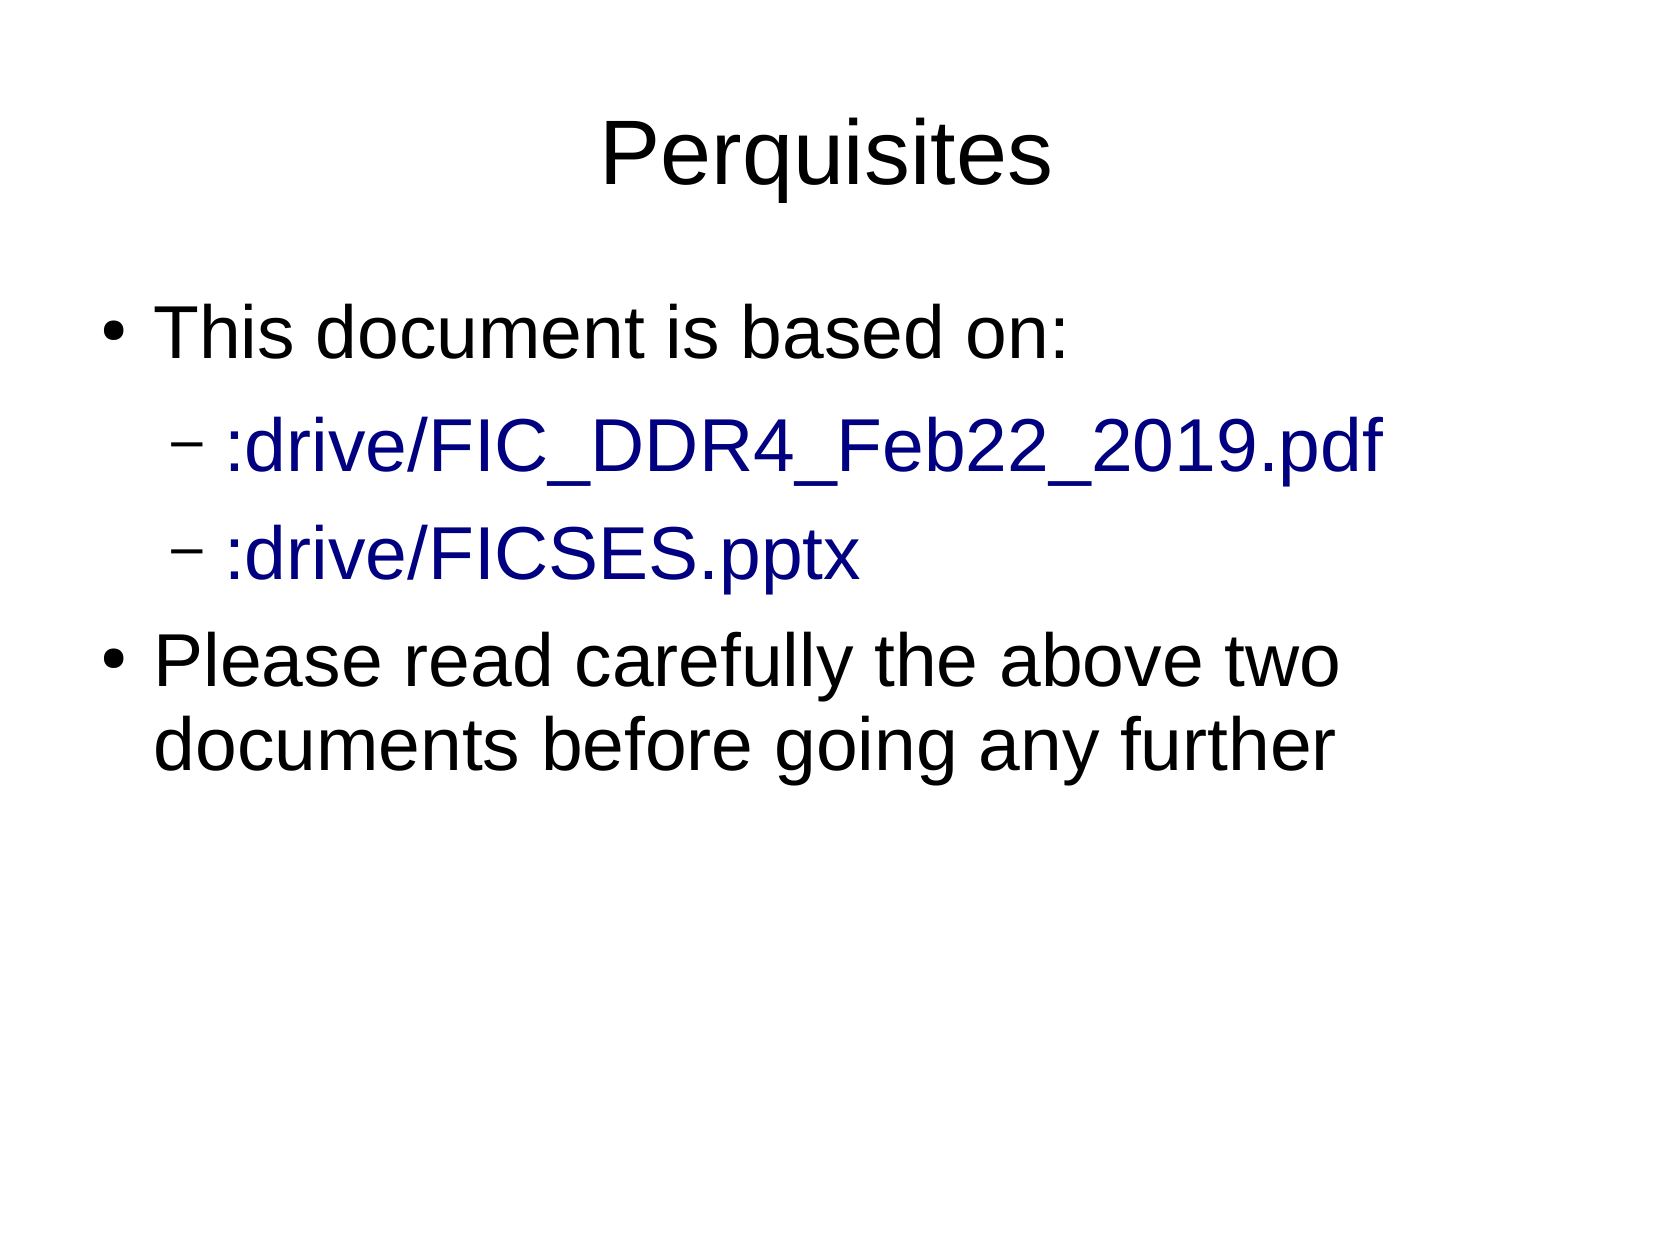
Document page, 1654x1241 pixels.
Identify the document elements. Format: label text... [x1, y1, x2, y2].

list This document is based on: :drive/FIC_DDR4_Feb22_2019.pdf :drive/FICSES.pptx Please read carefully the above two documents before going any further [82, 290, 1571, 1126]
title Perquisites [82, 49, 1571, 257]
